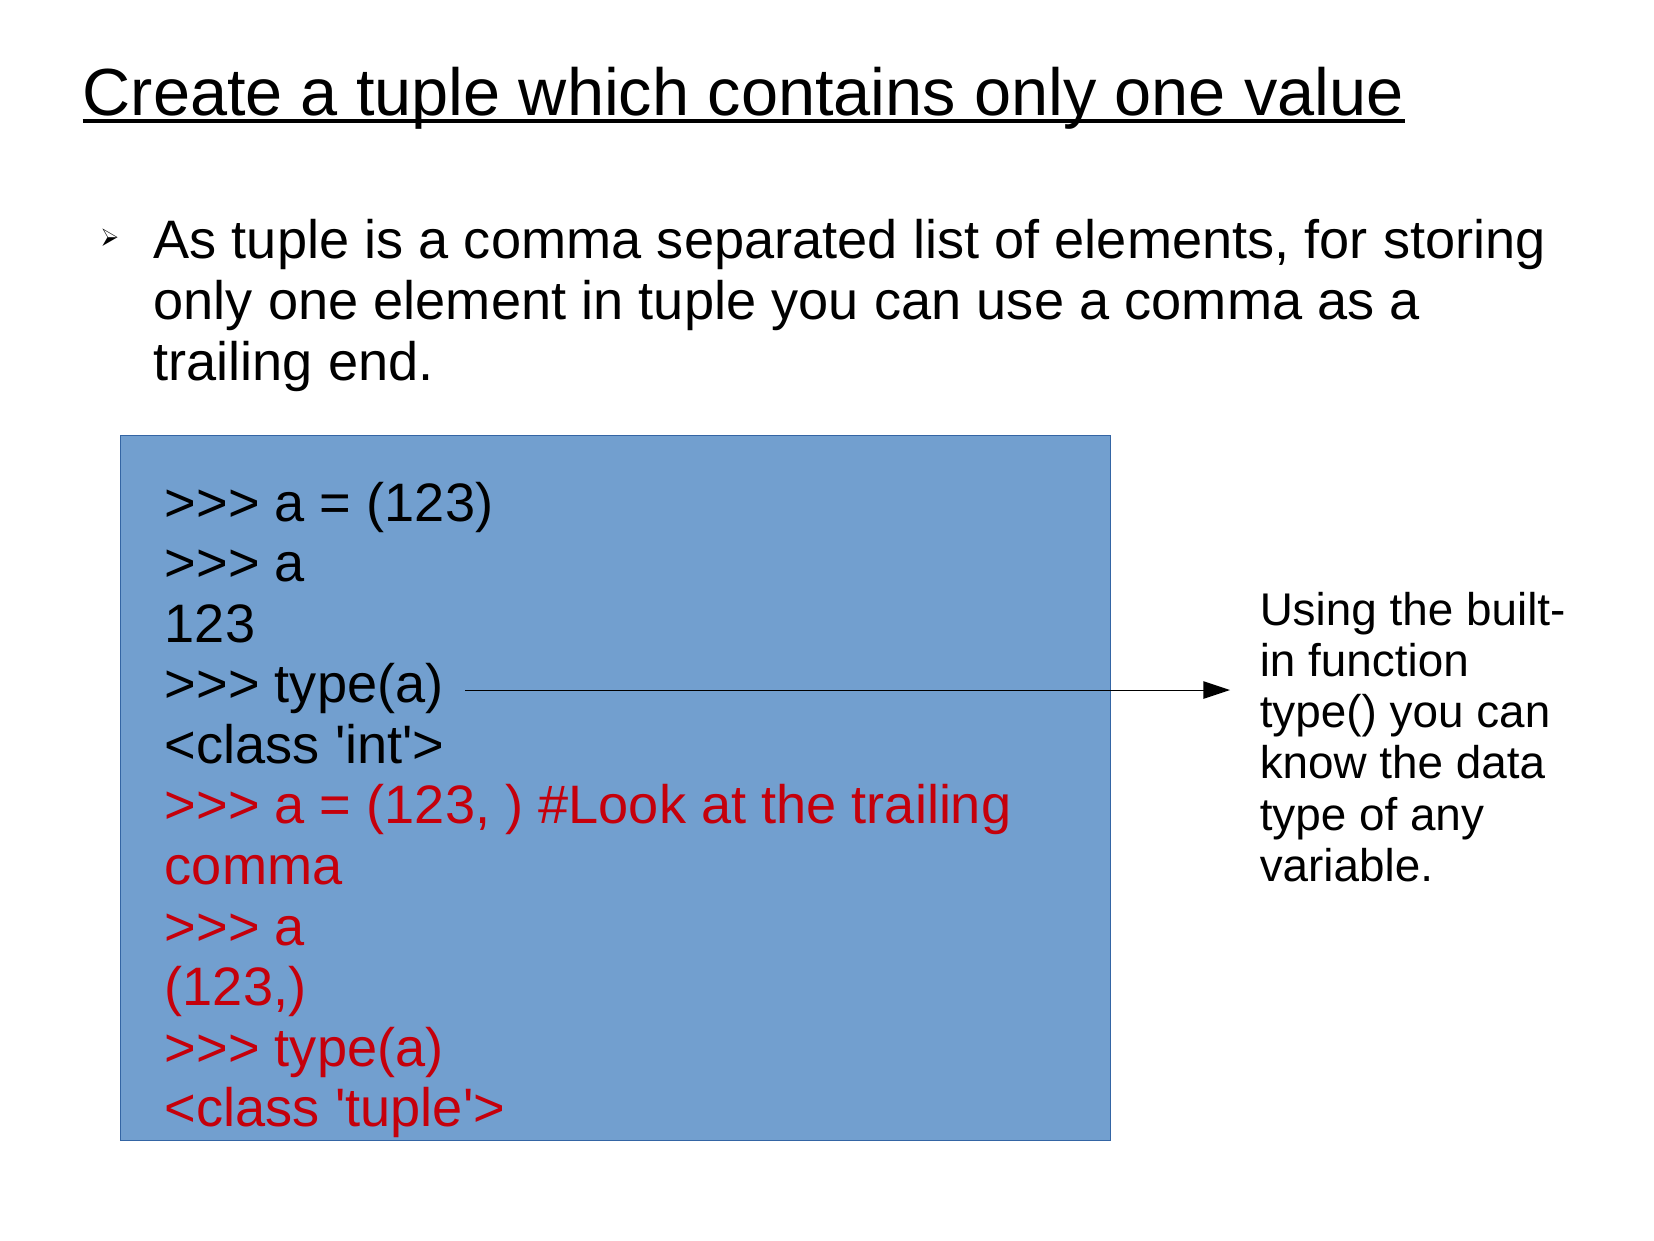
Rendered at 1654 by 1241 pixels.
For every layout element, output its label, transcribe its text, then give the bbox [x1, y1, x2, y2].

title Create a tuple which contains only one value [82, 19, 1571, 166]
list As tuple is a comma separated list of elements, for storing only one element in tuple you can use a comma as a trailing end. [82, 210, 1571, 1171]
text_box Using the built-in function type() you can know the data type of any variable. [1245, 576, 1606, 991]
text_box >>> a = (123) >>> a 123 >>> type(a) <class 'int'> >>> a = (123, ) #Look at the trailing comma >>> a (123,) >>> type(a) <class 'tuple'> [150, 465, 1126, 1207]
text_box [120, 435, 1111, 1141]
